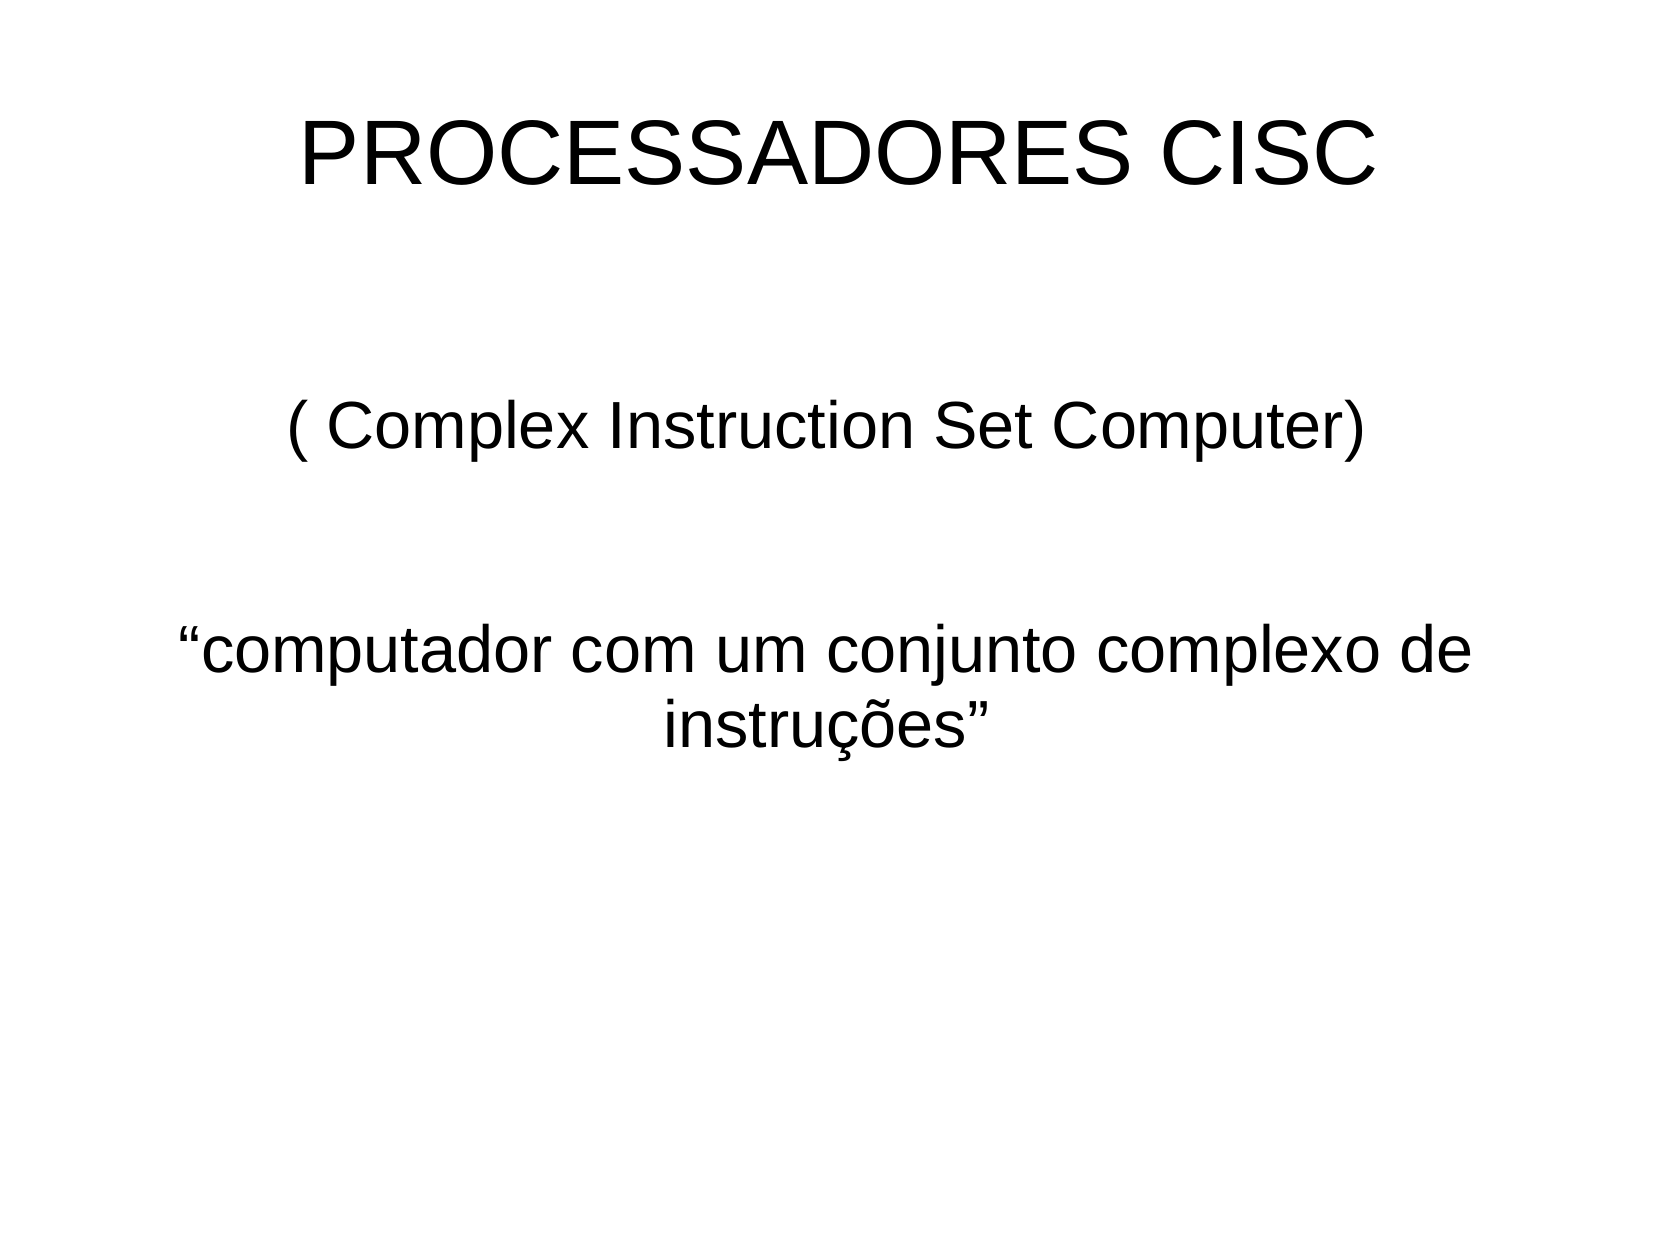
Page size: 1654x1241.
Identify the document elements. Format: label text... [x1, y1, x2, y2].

subtitle ( Complex Instruction Set Computer) “computador com um conjunto complexo de instruções” [82, 290, 1571, 1010]
title PROCESSADORES CISC [82, 49, 1571, 257]
